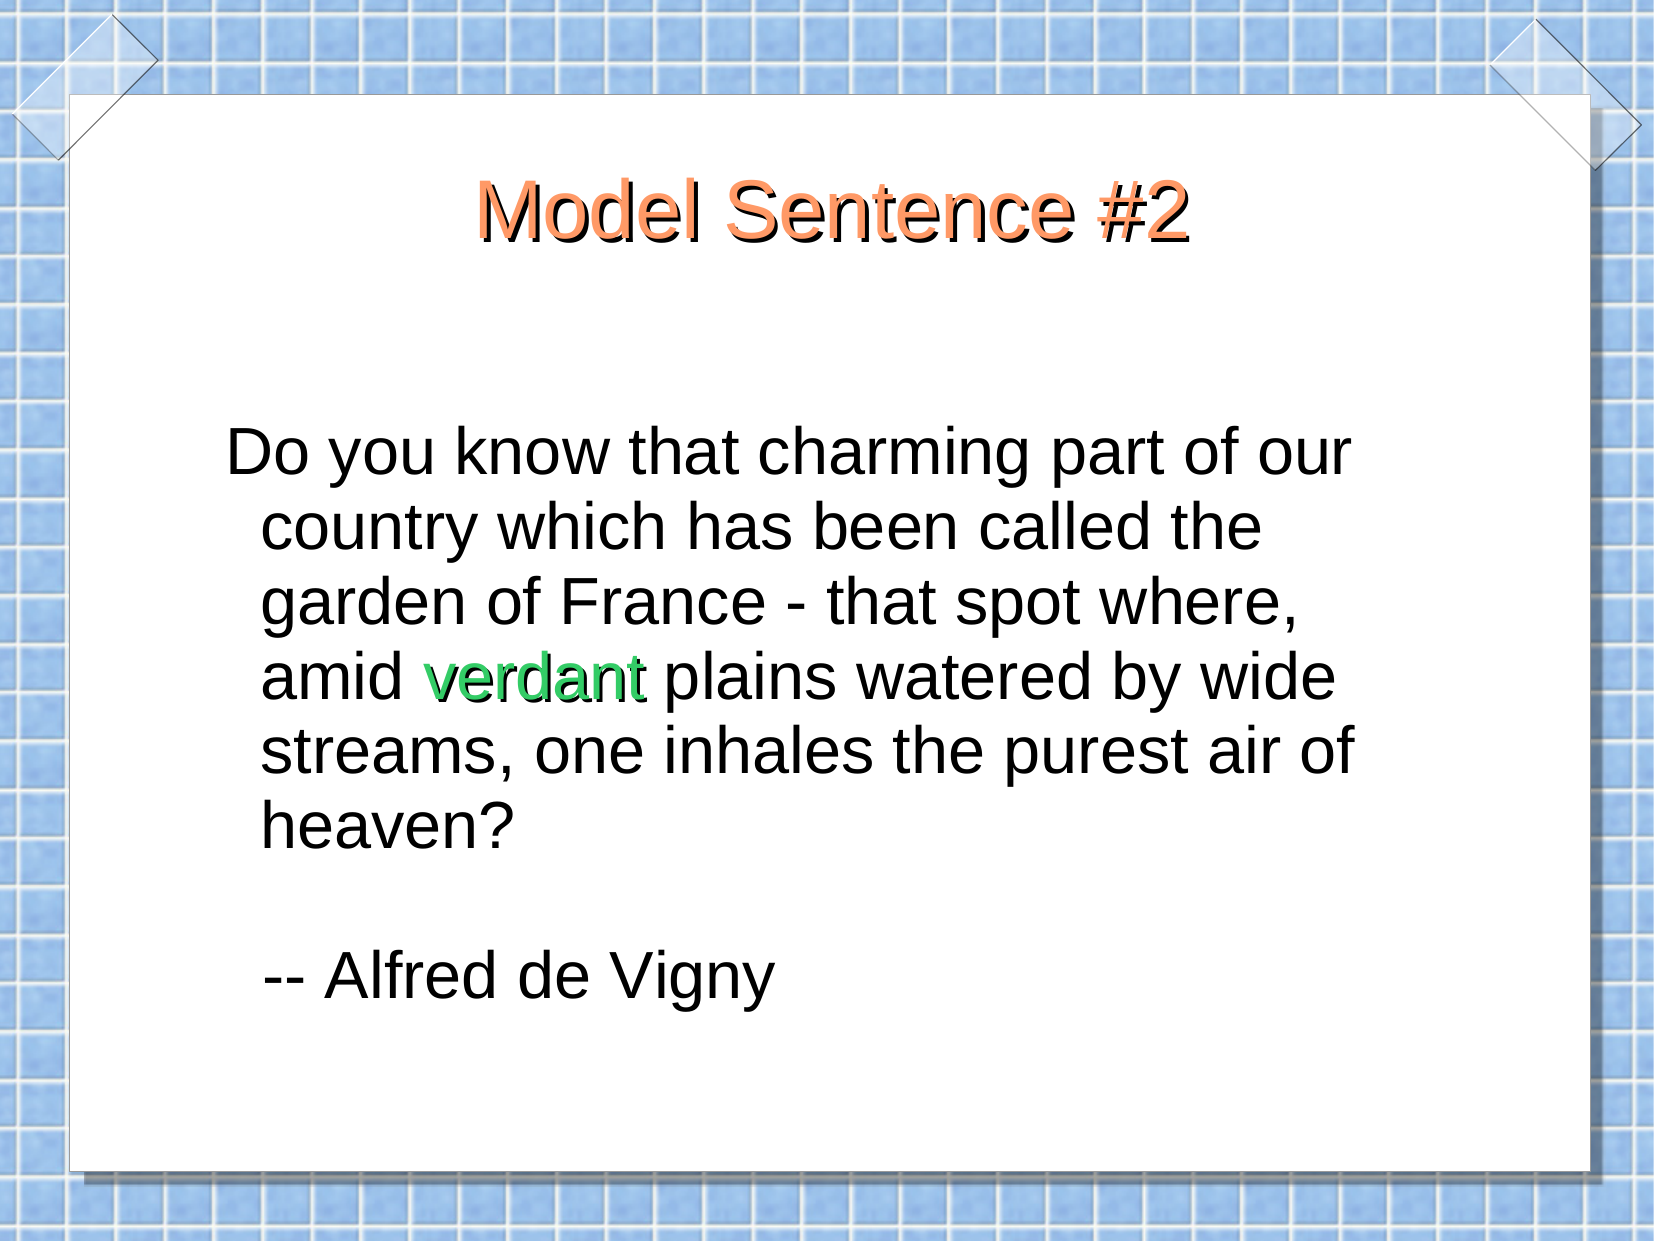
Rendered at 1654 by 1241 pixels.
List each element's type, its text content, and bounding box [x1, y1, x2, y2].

subtitle Do you know that charming part of our country which has been called the garden of France - that spot where, amid verdant plains watered by wide streams, one inhales the purest air of heaven? -- Alfred de Vigny [225, 376, 1463, 1051]
title Model Sentence #2 [116, 101, 1548, 318]
picture [0, 0, 1654, 1241]
